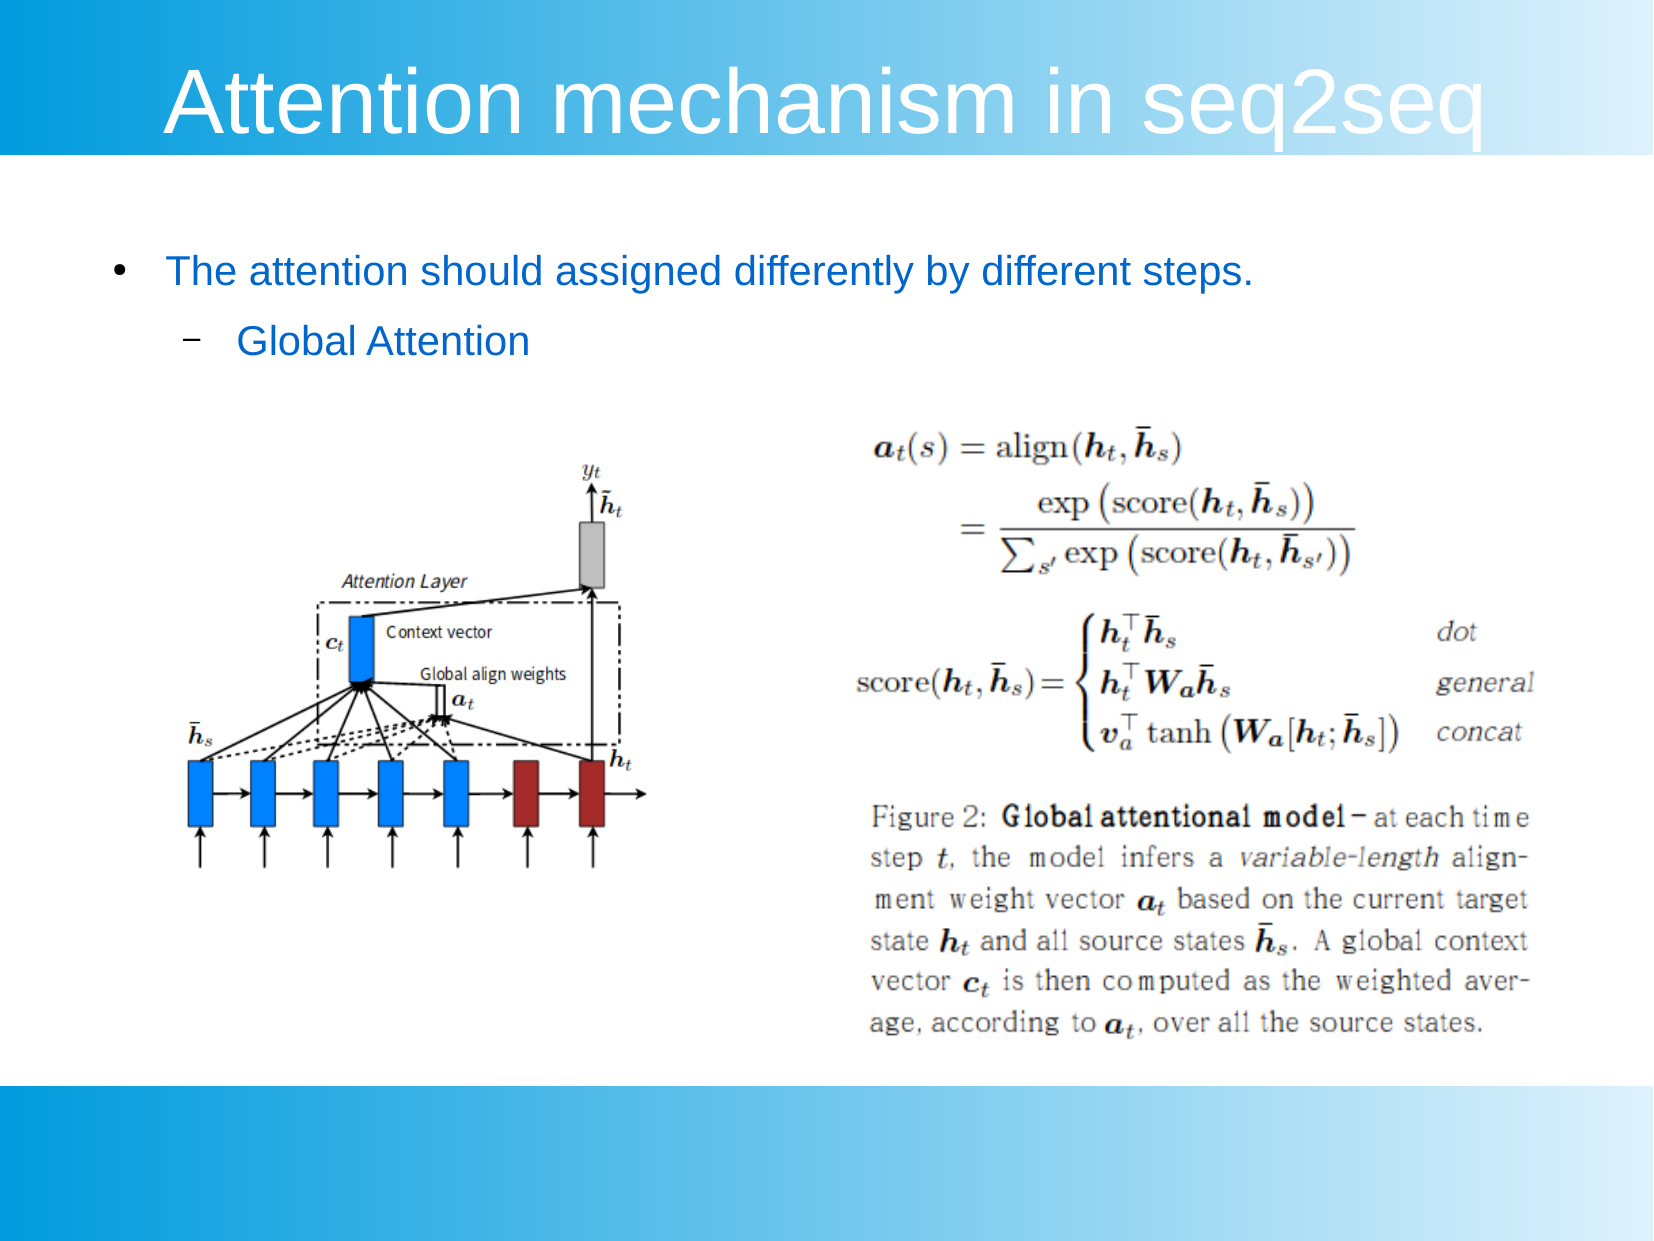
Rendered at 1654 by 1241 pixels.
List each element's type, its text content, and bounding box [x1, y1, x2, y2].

list The attention should assigned differently by different steps. Global Attention [94, 248, 1500, 308]
title Attention mechanism in seq2seq [82, 49, 1571, 155]
picture [862, 425, 1377, 592]
picture [177, 462, 651, 875]
picture [850, 596, 1556, 774]
picture [852, 791, 1563, 1063]
